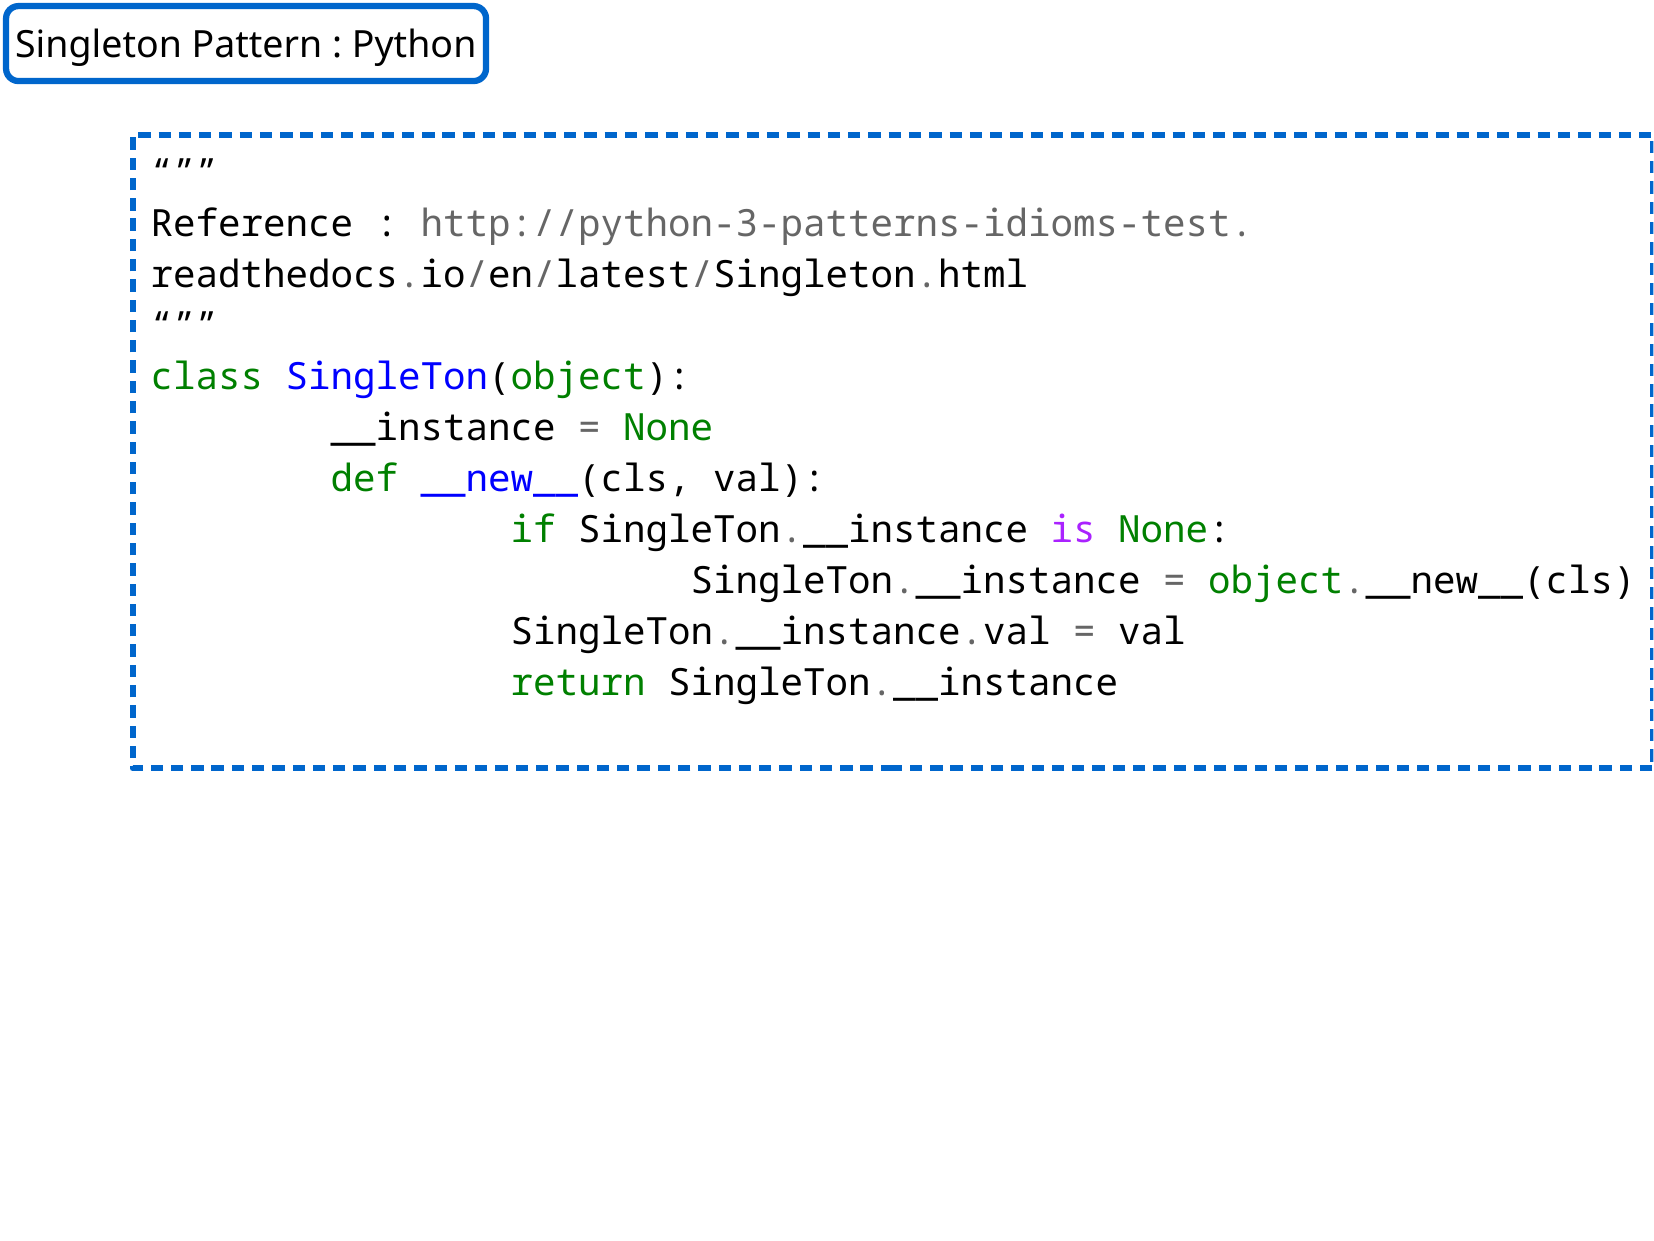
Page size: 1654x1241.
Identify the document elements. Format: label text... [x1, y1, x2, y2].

text_box Singleton Pattern : Python [6, 6, 487, 82]
text_box “”” Reference : http://python-3-patterns-idioms-test. readthedocs.io/en/latest/Singleton.html “”” class SingleTon(object): __instance = None def __new__(cls, val): if SingleTon.__instance is None: SingleTon.__instance = object.__new__(cls) SingleTon.__instance.val = val return SingleTon.__instance [132, 135, 1654, 679]
